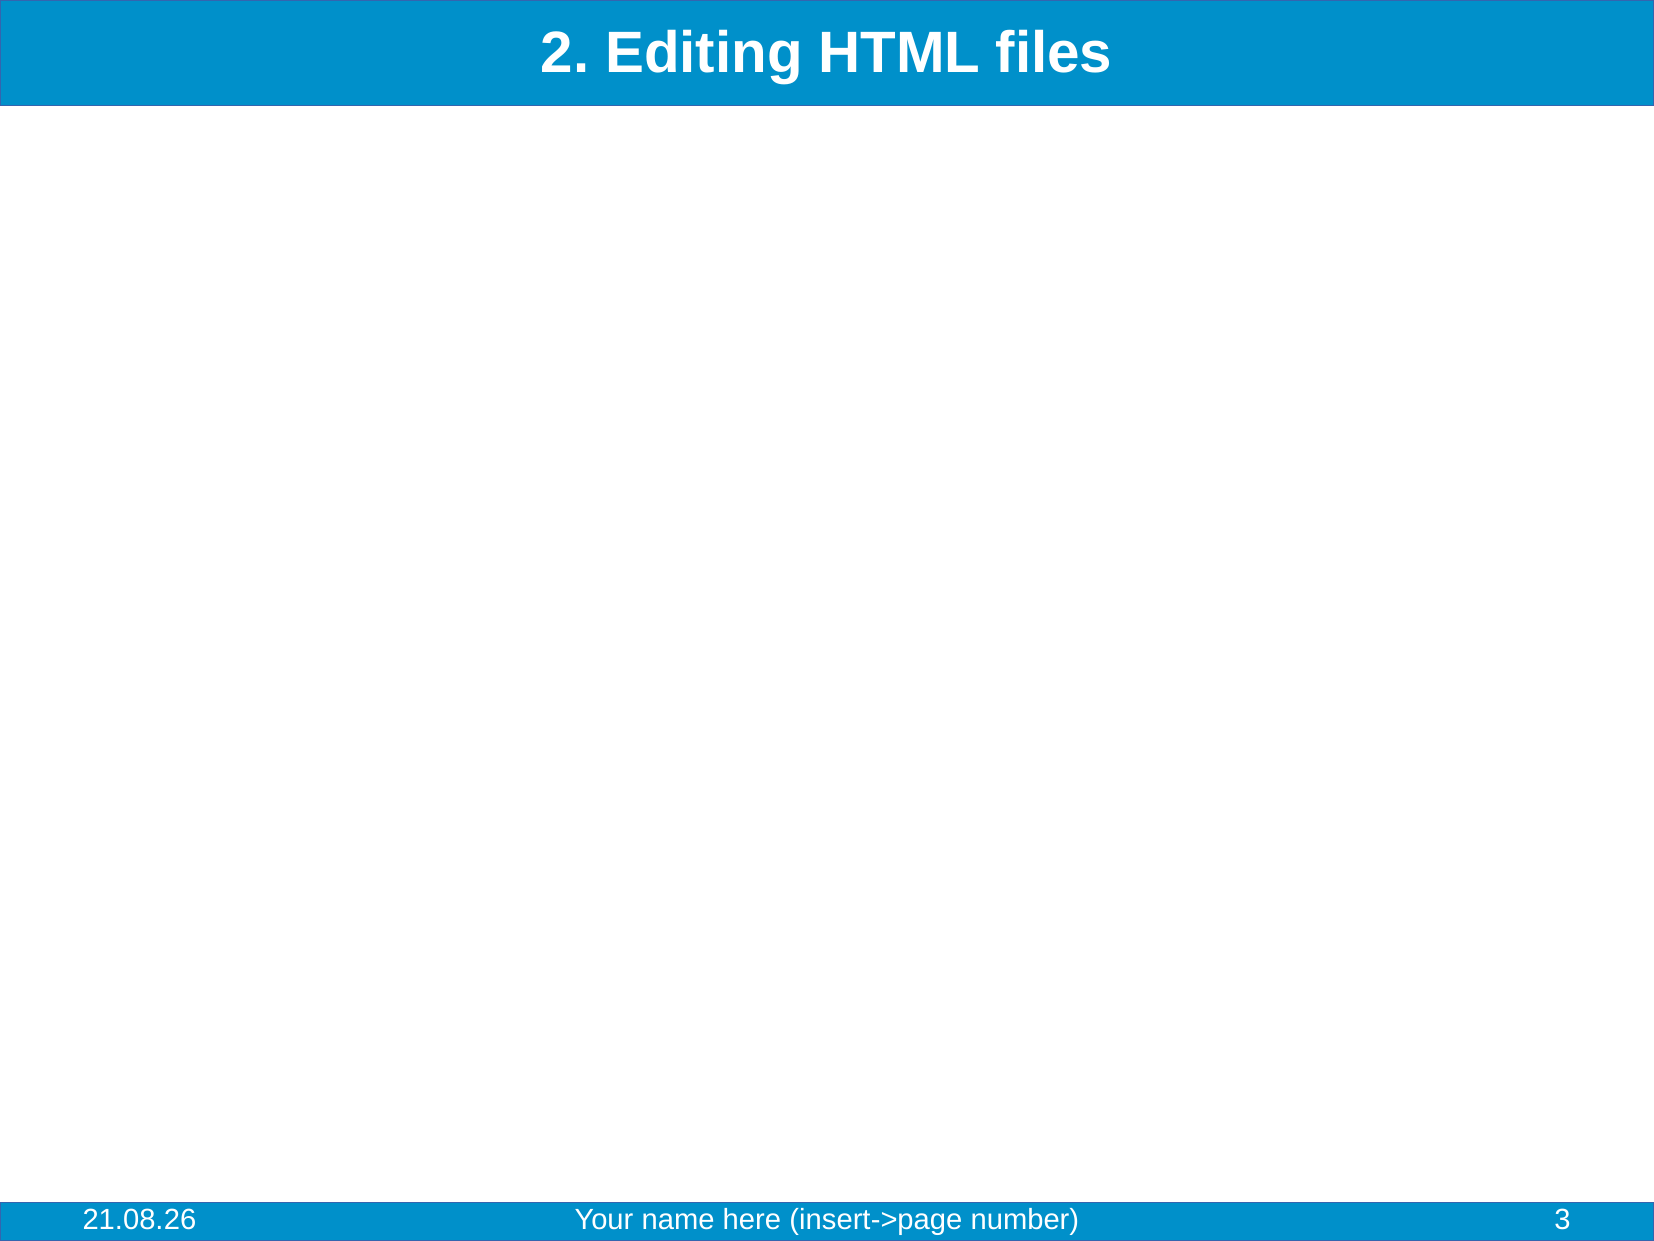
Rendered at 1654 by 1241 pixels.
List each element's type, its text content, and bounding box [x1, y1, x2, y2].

title 2. Editing HTML files [0, 0, 1654, 106]
